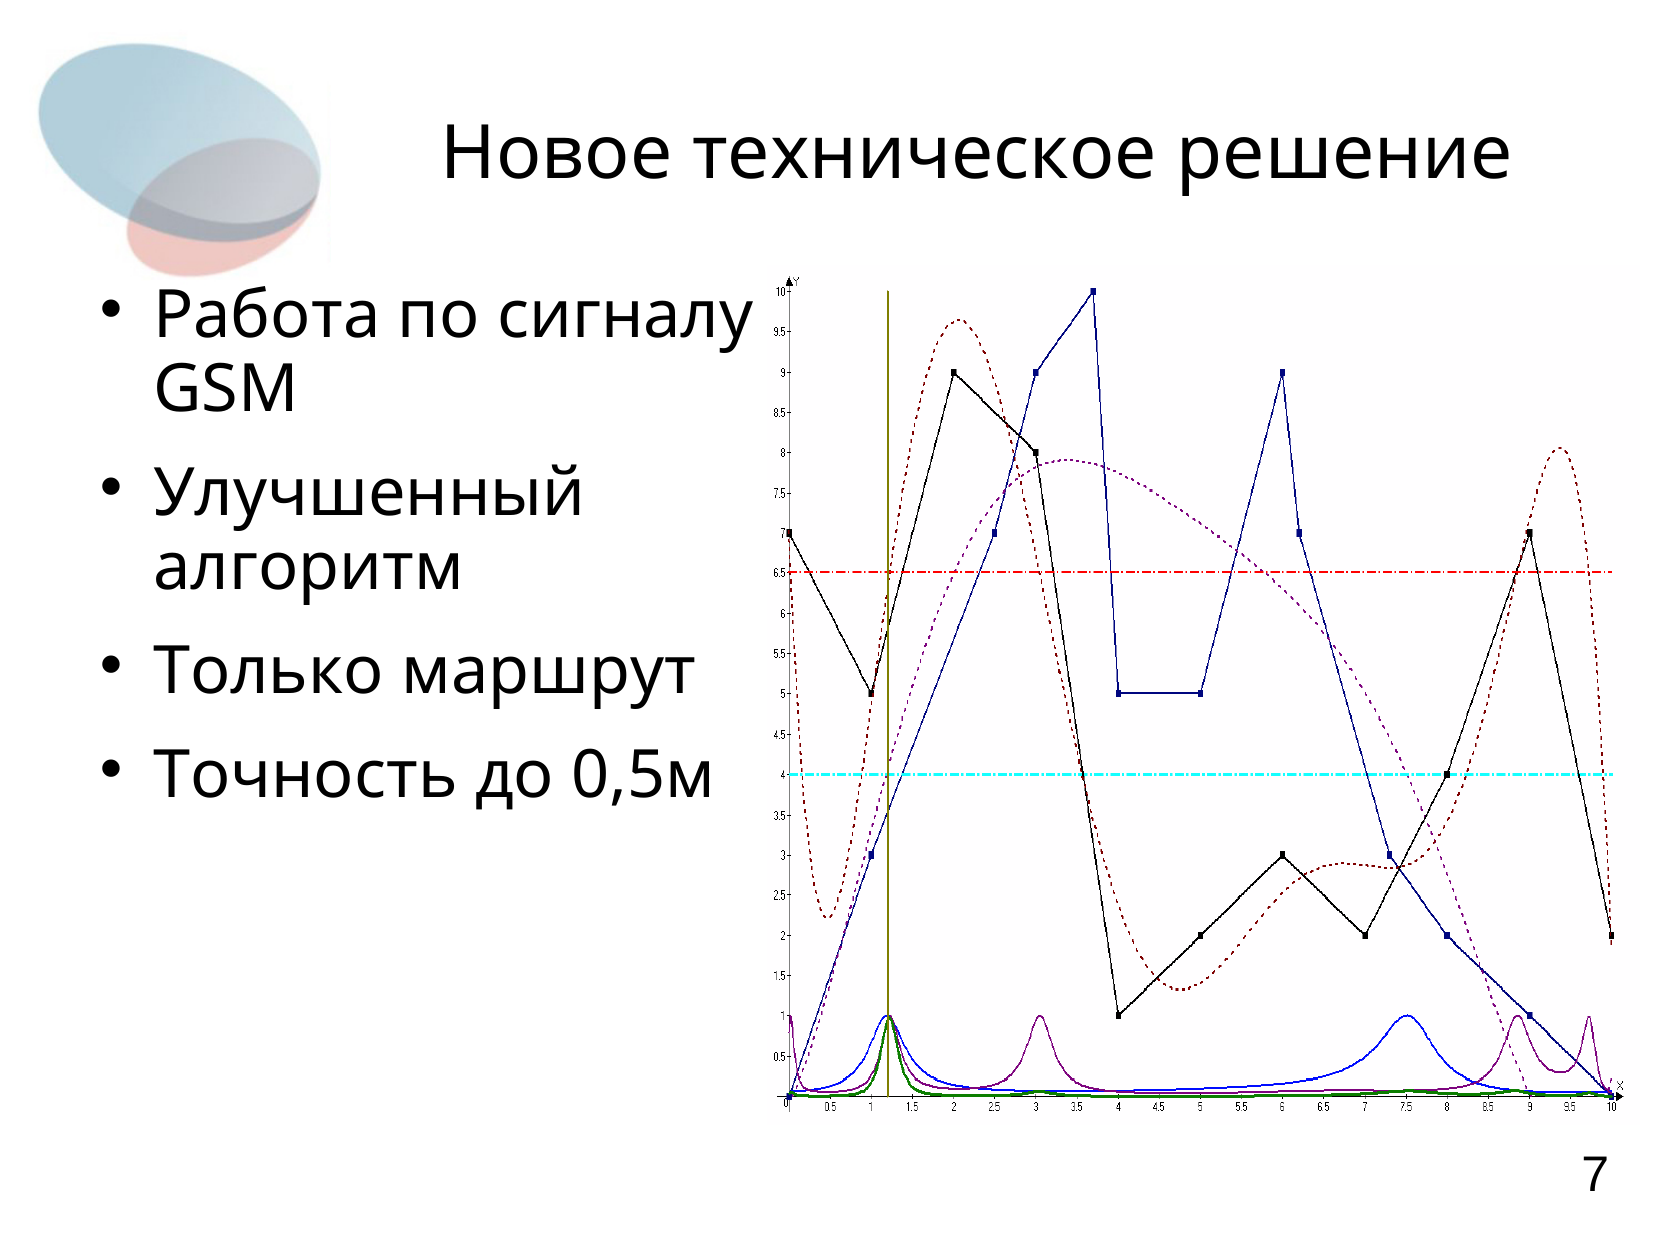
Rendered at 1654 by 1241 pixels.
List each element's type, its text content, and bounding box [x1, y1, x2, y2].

picture [767, 265, 1640, 1125]
text_box Работа по сигналу GSM Улучшенный алгоритм Только маршрут Точность до 0,5м [82, 277, 768, 1164]
text_box 7 [1566, 1139, 1625, 1211]
text_box Новое техническое решение [383, 49, 1571, 257]
picture [29, 29, 331, 293]
